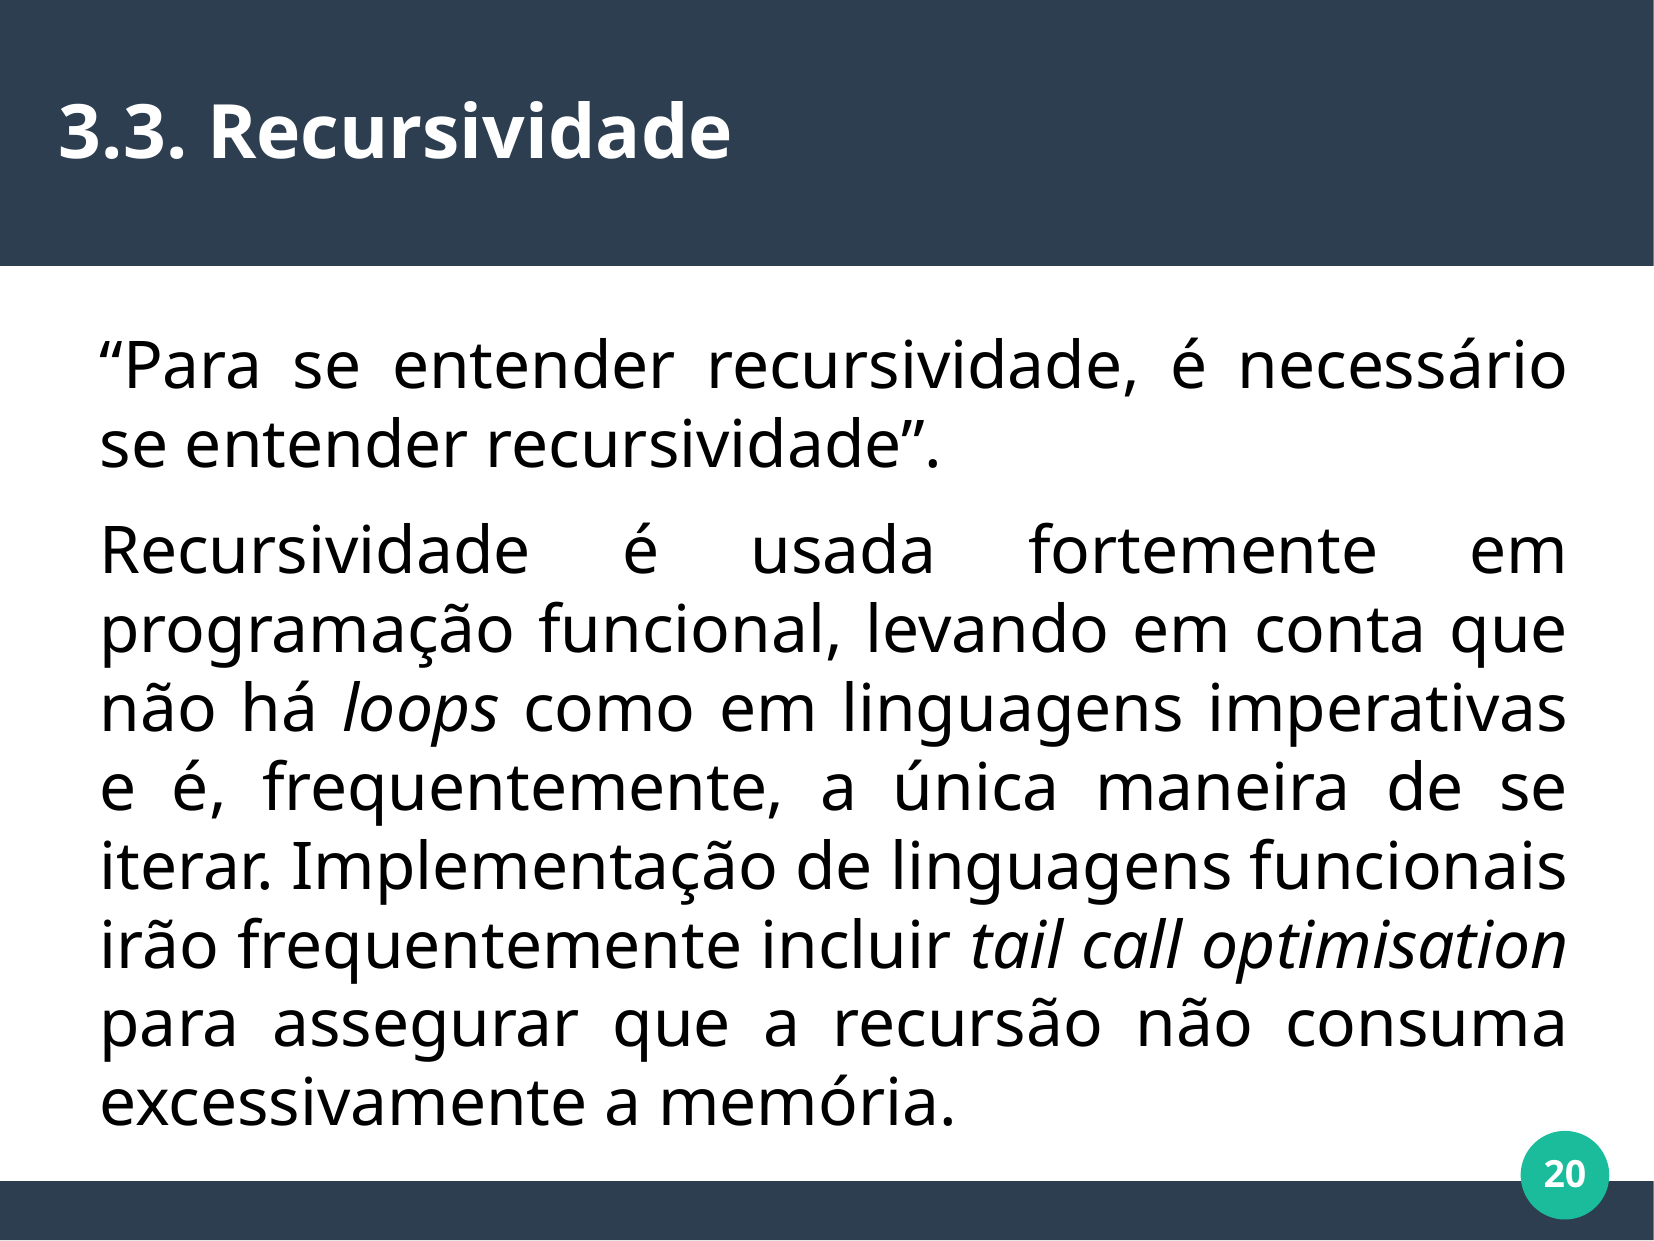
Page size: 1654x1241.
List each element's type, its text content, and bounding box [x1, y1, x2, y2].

list “Para se entender recursividade, é necessário se entender recursividade”. Recursividade é usada fortemente em programação funcional, levando em conta que não há loops como em linguagens imperativas e é, frequentemente, a única maneira de se iterar. Implementação de linguagens funcionais irão frequentemente incluir tail call optimisation para assegurar que a recursão não consuma excessivamente a memória. [33, 322, 1570, 1150]
text_box <número> [1505, 1116, 1625, 1235]
title 3.3. Recursividade [59, 49, 1595, 207]
